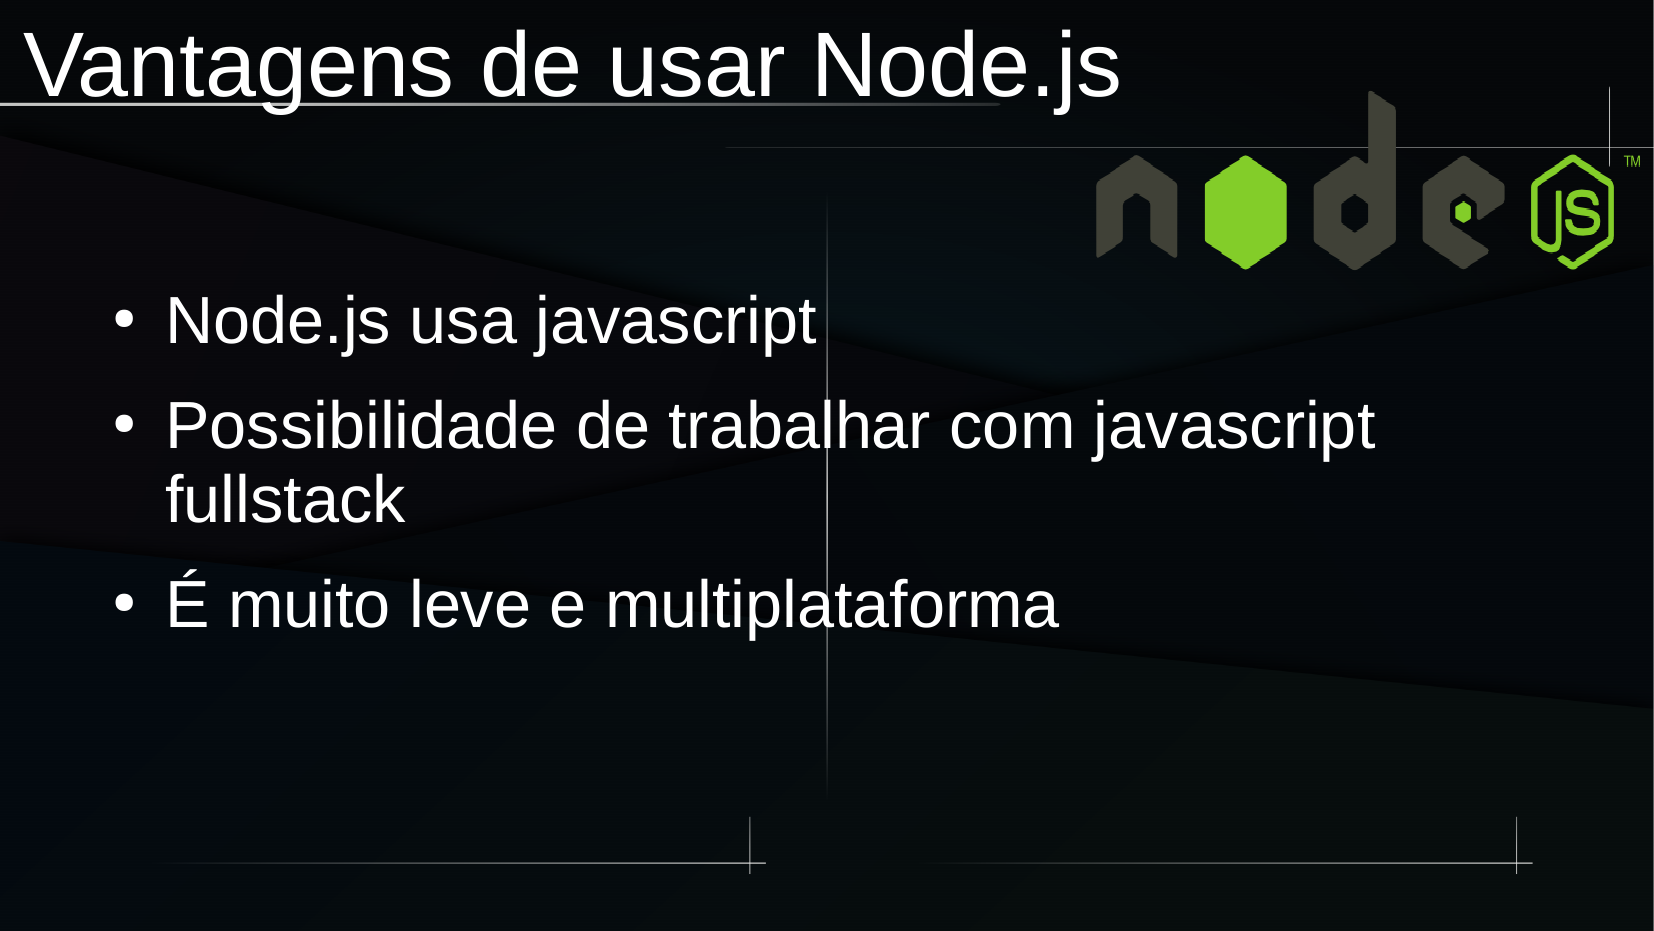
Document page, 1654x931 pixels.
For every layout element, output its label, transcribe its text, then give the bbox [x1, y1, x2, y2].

picture [0, 0, 1654, 931]
list Node.js usa javascript Possibilidade de trabalhar com javascript fullstack É muito leve e multiplataforma [94, 283, 1583, 823]
title Vantagens de usar Node.js [23, 11, 1080, 119]
